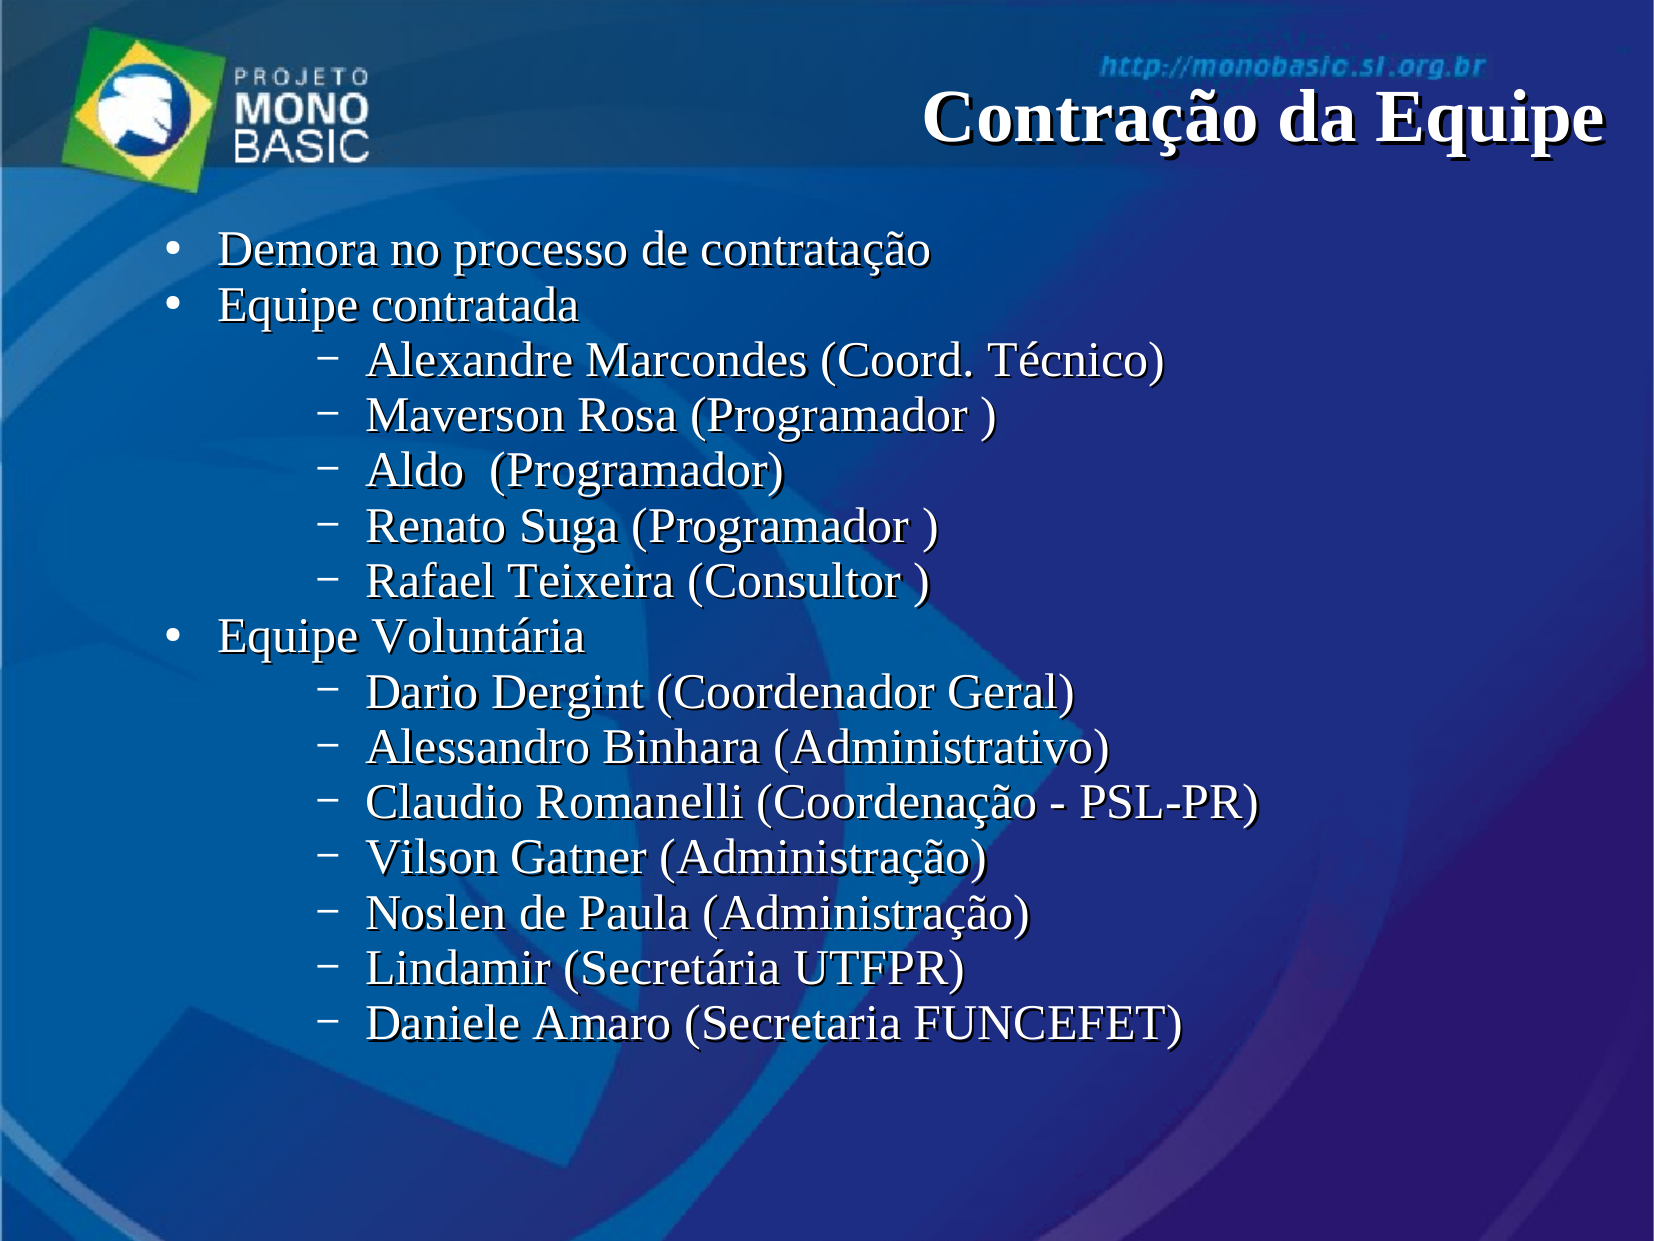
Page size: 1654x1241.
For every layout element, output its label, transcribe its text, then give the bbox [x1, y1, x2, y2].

picture [0, 0, 1654, 1241]
list Demora no processo de contratação Equipe contratada Alexandre Marcondes (Coord. Técnico) Maverson Rosa (Programador ) Aldo (Programador) Renato Suga (Programador ) Rafael Teixeira (Consultor ) Equipe Voluntária Dario Dergint (Coordenador Geral) Alessandro Binhara (Administrativo) Claudio Romanelli (Coordenação - PSL-PR) Vilson Gatner (Administração) Noslen de Paula (Administração) Lindamir (Secretária UTFPR) Daniele Amaro (Secretaria FUNCEFET) [128, 221, 1532, 1129]
title Contração da Equipe [222, 43, 1606, 191]
